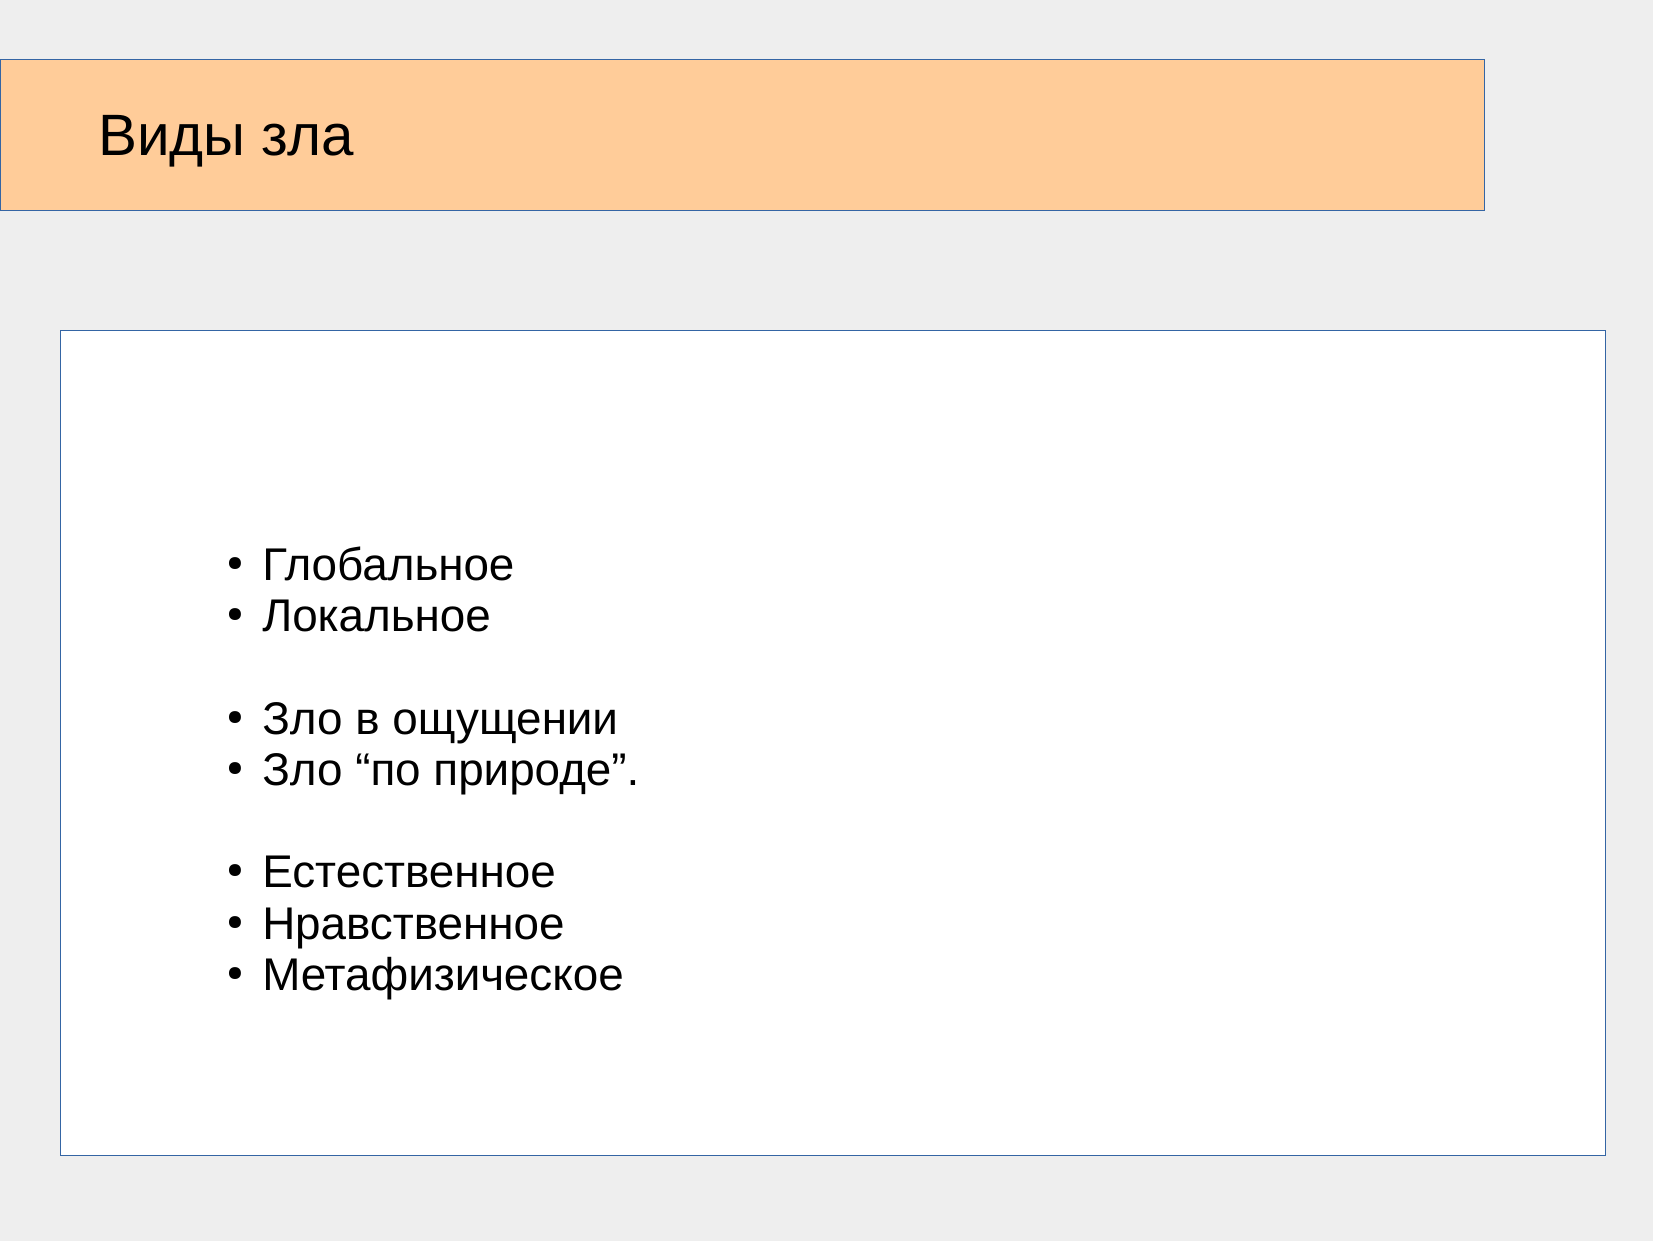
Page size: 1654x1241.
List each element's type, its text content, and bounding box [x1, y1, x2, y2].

text_box [60, 330, 1606, 1156]
text_box Виды зла [0, 59, 1485, 211]
subtitle Глобальное Локальное Зло в ощущении Зло “по природе”. Естественное Нравственное Метафизическое [120, 385, 1501, 1080]
